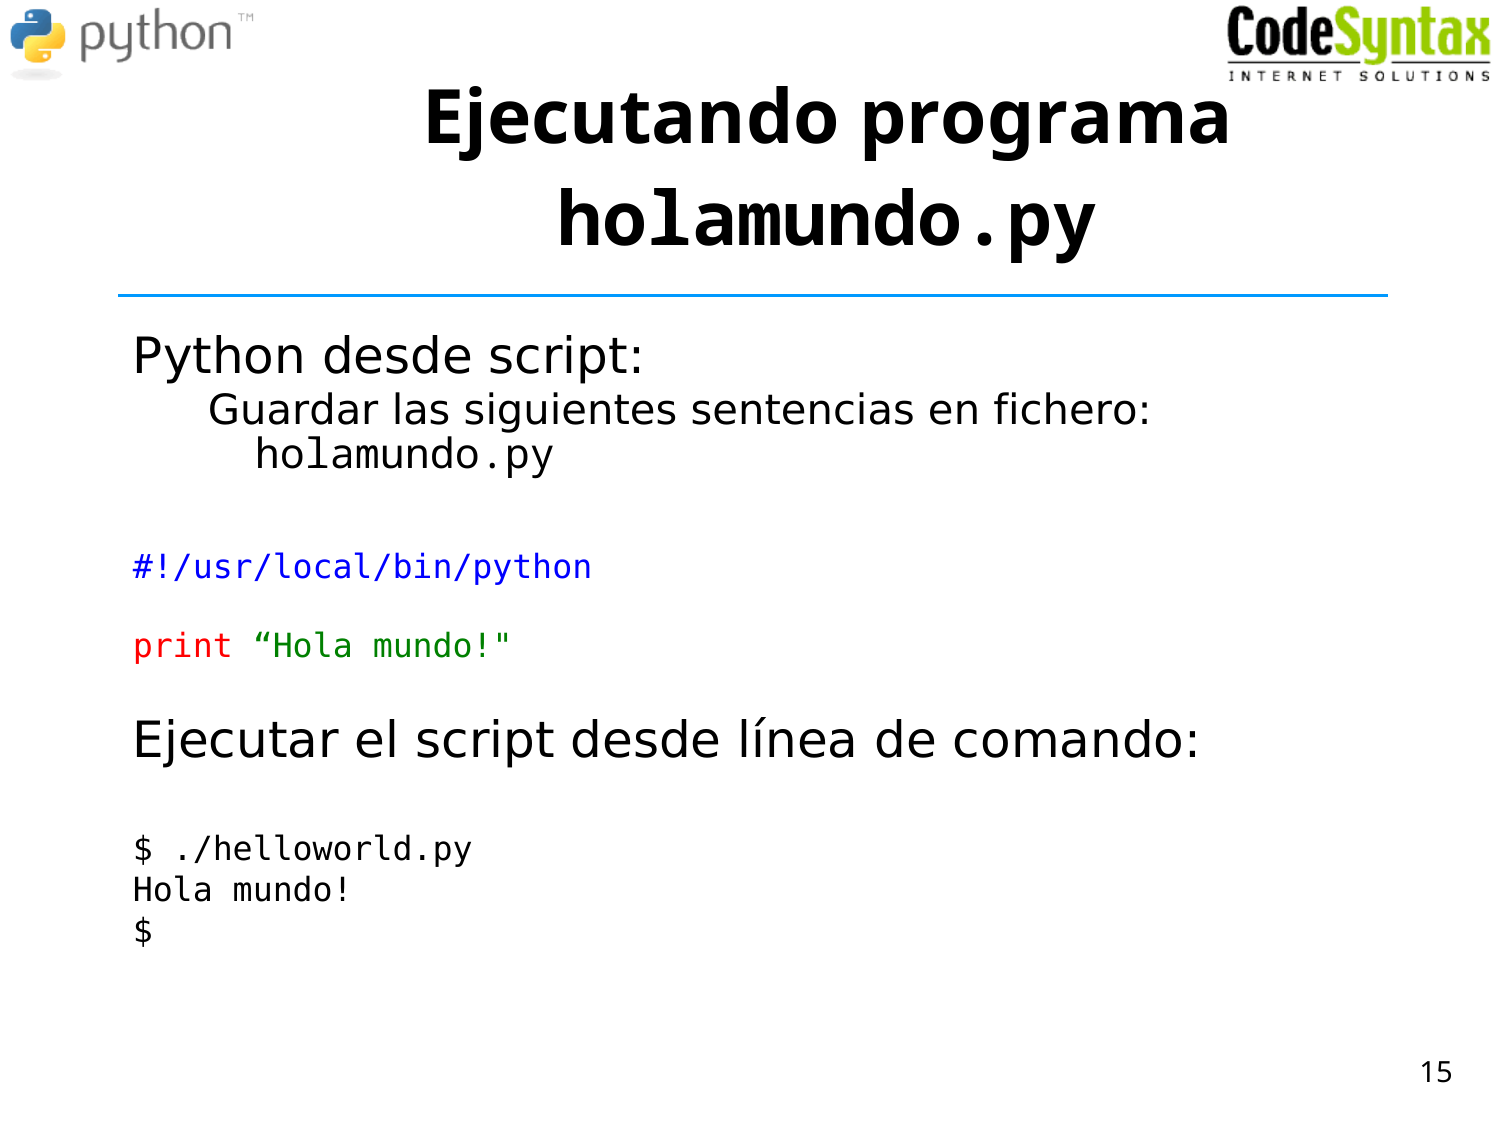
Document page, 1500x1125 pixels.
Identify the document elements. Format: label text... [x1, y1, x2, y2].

list Python desde script: Guardar las siguientes sentencias en fichero: holamundo.py #!/usr/local/bin/python print “Hola mundo!" Ejecutar el script desde línea de comando: $ ./helloworld.py Hola mundo! $ [118, 328, 1394, 1004]
picture [1226, 5, 1500, 83]
picture [0, 0, 286, 92]
title Ejecutando programa holamundo.py [188, 35, 1468, 276]
